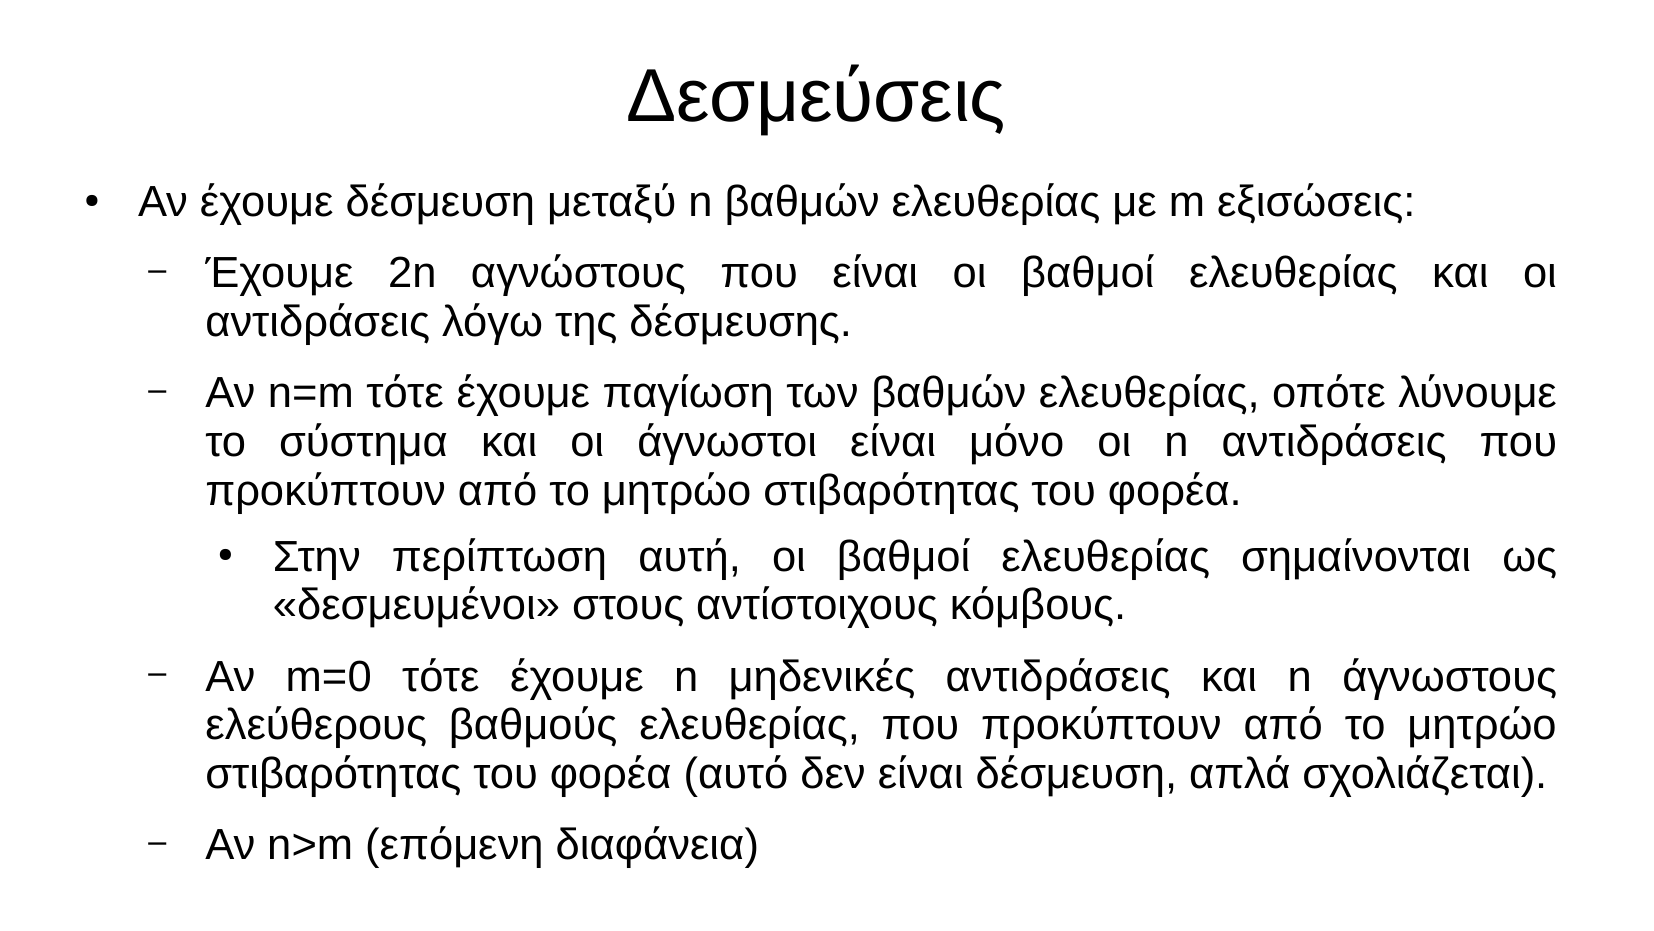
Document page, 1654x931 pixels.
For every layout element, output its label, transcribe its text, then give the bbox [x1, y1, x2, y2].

list Αν έχουμε δέσμευση μεταξύ n βαθμών ελευθερίας με m εξισώσεις: Έχουμε 2n αγνώστους που είναι οι βαθμοί ελευθερίας και οι αντιδράσεις λόγω της δέσμευσης. Αν n=m τότε έχουμε παγίωση των βαθμών ελευθερίας, οπότε λύνουμε το σύστημα και οι άγνωστοι είναι μόνο οι n αντιδράσεις που προκύπτουν από το μητρώο στιβαρότητας του φορέα. Στην περίπτωση αυτή, οι βαθμοί ελευθερίας σημαίνονται ως «δεσμευμένοι» στους αντίστοιχους κόμβους. Αν m=0 τότε έχουμε n μηδενικές αντιδράσεις και n άγνωστους ελεύθερους βαθμούς ελευθερίας, που προκύπτουν από το μητρώο στιβαρότητας του φορέα (αυτό δεν είναι δέσμευση, απλά σχολιάζεται). Αν n>m (επόμενη διαφάνεια) [70, 177, 1559, 875]
title Δεσμεύσεις [82, 37, 1571, 154]
